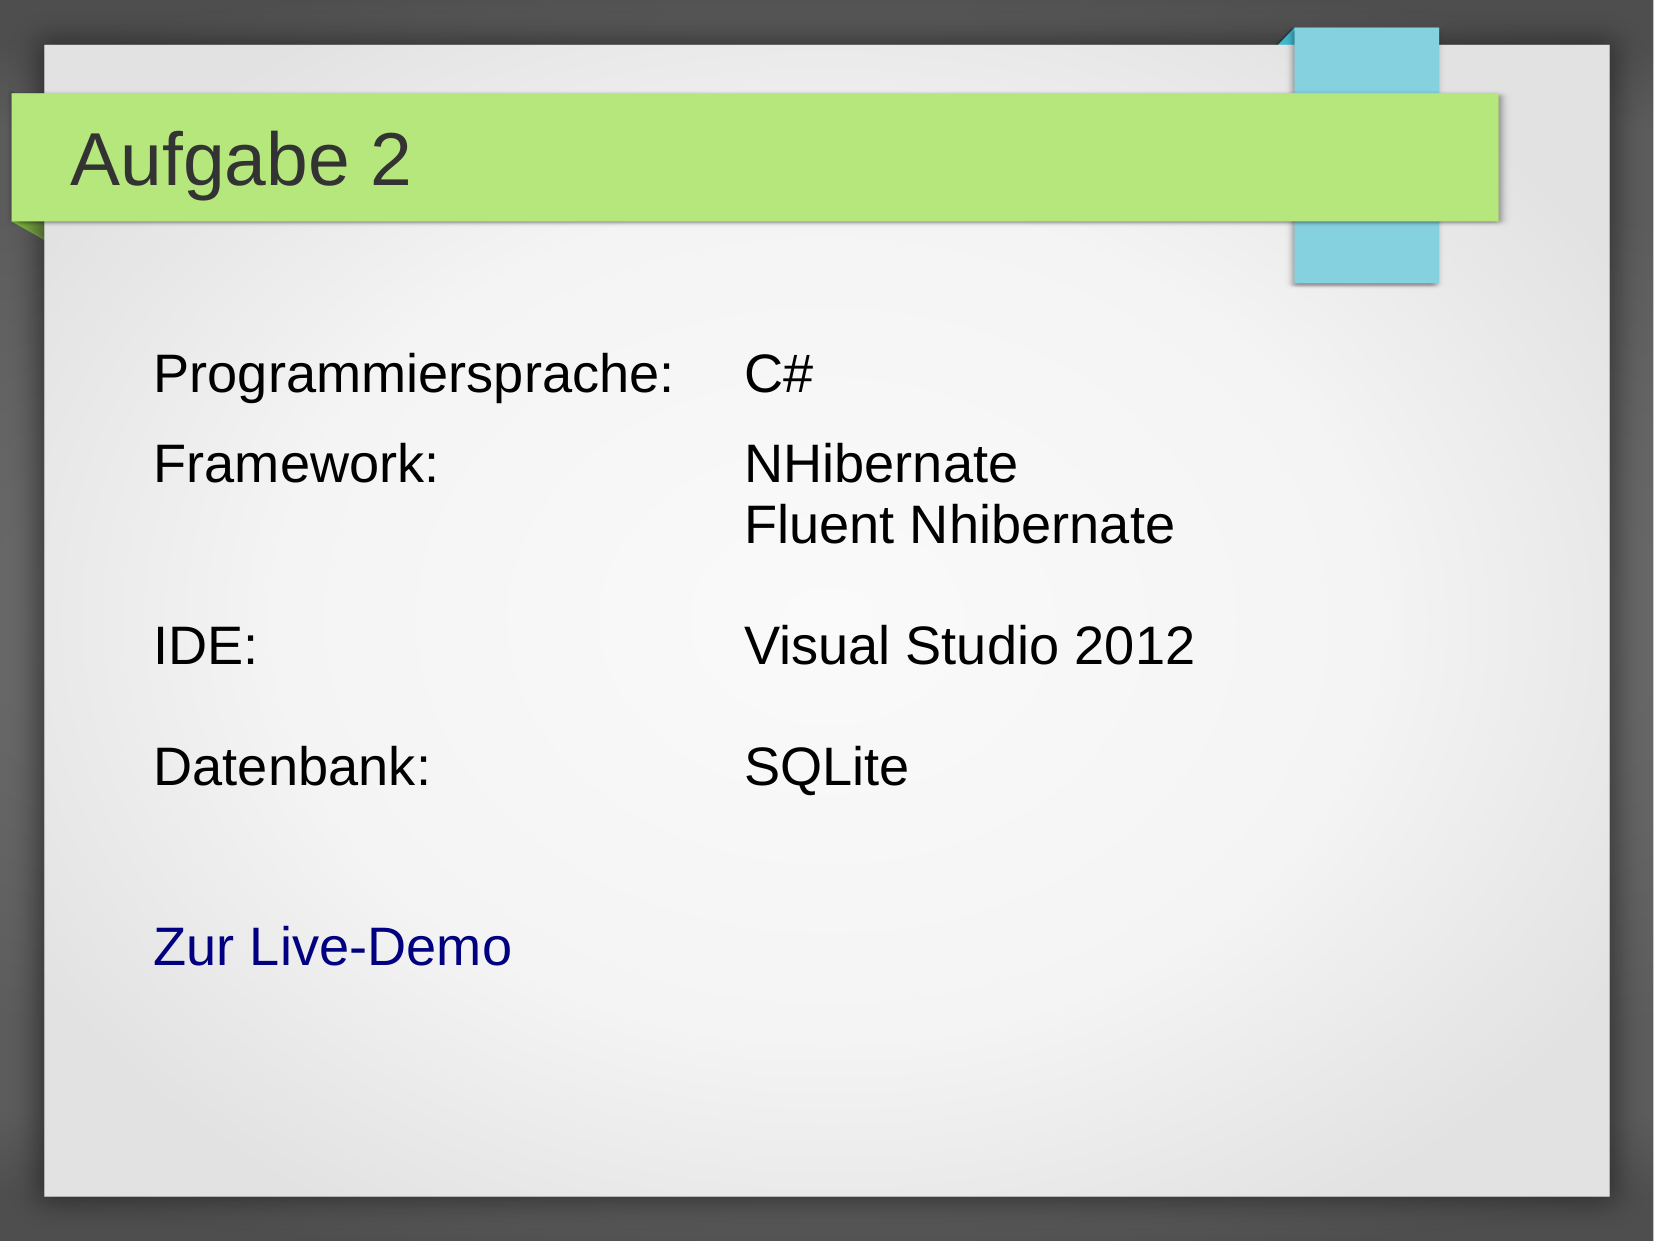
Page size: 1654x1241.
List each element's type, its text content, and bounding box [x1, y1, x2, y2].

title Aufgabe 2 [70, 106, 1229, 213]
list Programmiersprache: C# Framework: NHibernate Fluent Nhibernate IDE: Visual Studio 2012 Datenbank: SQLite Zur Live-Demo [82, 343, 1538, 1063]
picture [0, 0, 1654, 1241]
